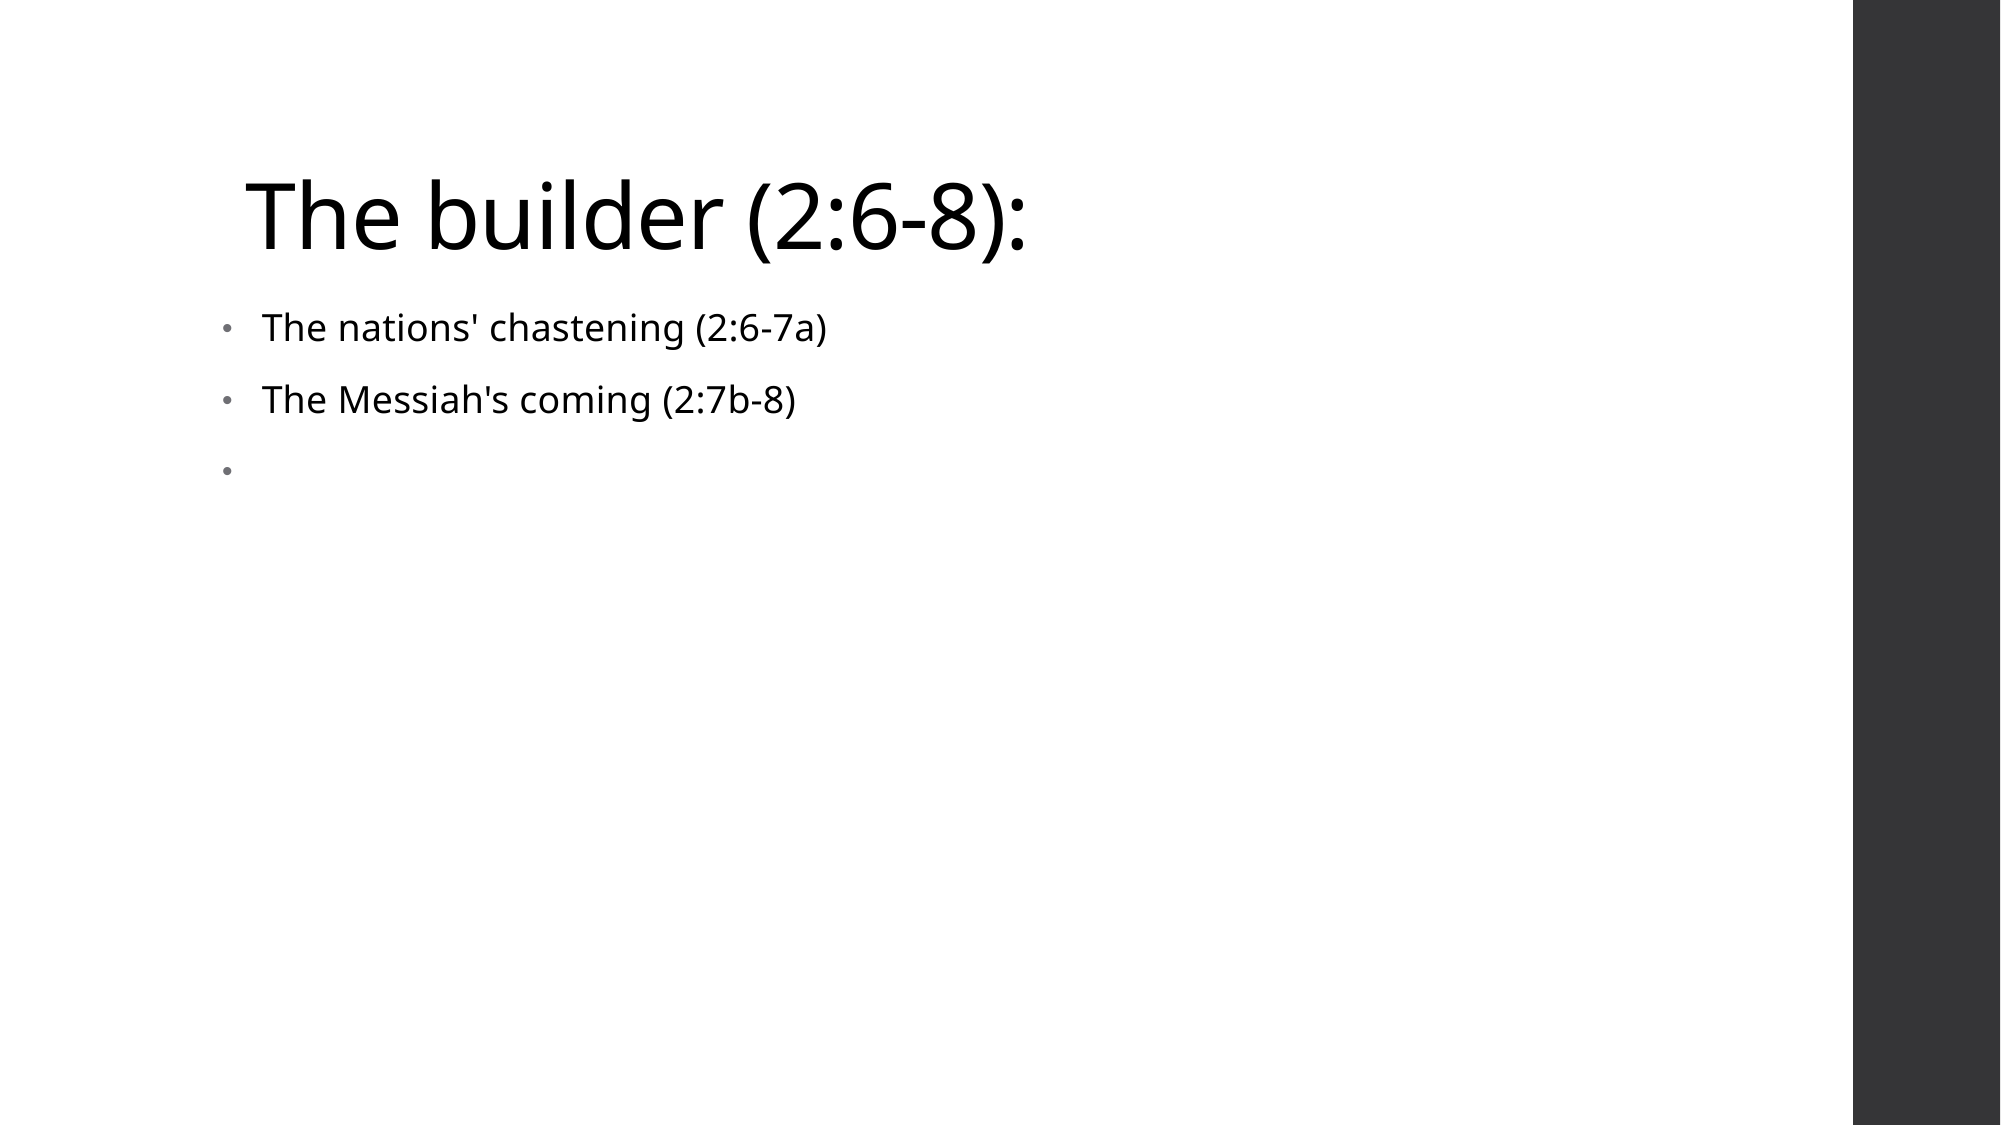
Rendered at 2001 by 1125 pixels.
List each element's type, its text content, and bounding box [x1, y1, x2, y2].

list The nations' chastening (2:6-7a) The Messiah's coming (2:7b-8) [206, 299, 1617, 1014]
title The builder (2:6-8): [206, 60, 1797, 278]
